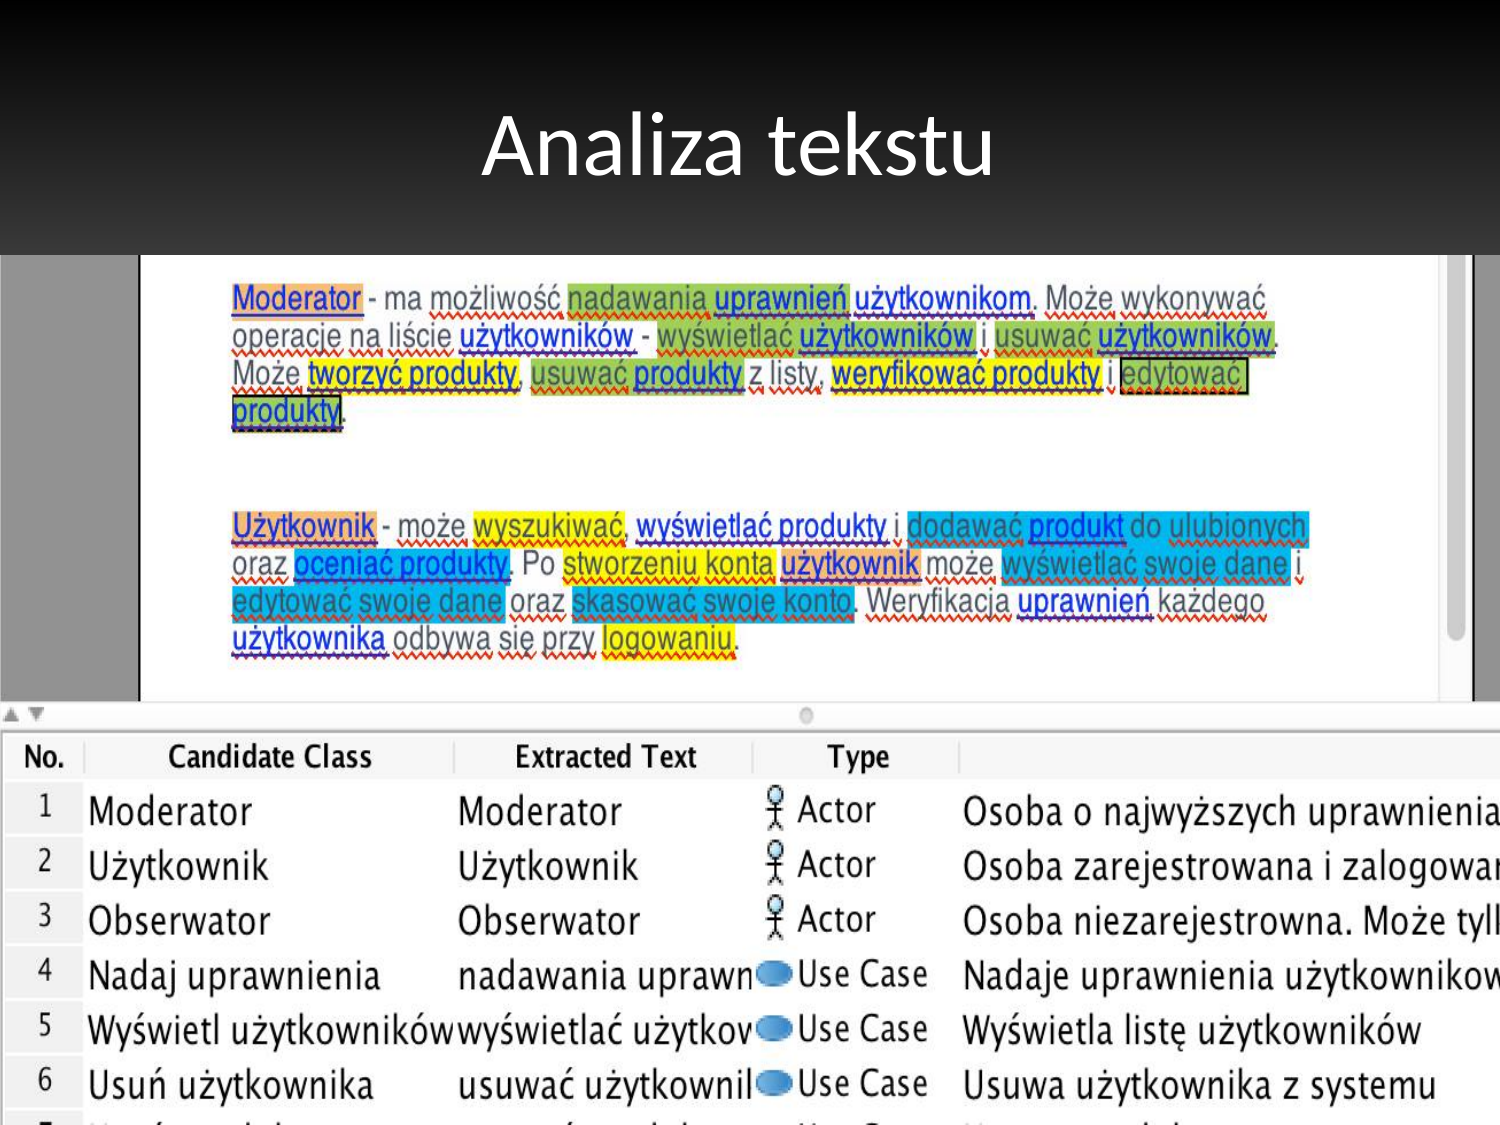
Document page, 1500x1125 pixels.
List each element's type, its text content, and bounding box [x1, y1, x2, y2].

picture [0, 255, 1500, 1125]
title Analiza tekstu [75, 45, 1425, 233]
